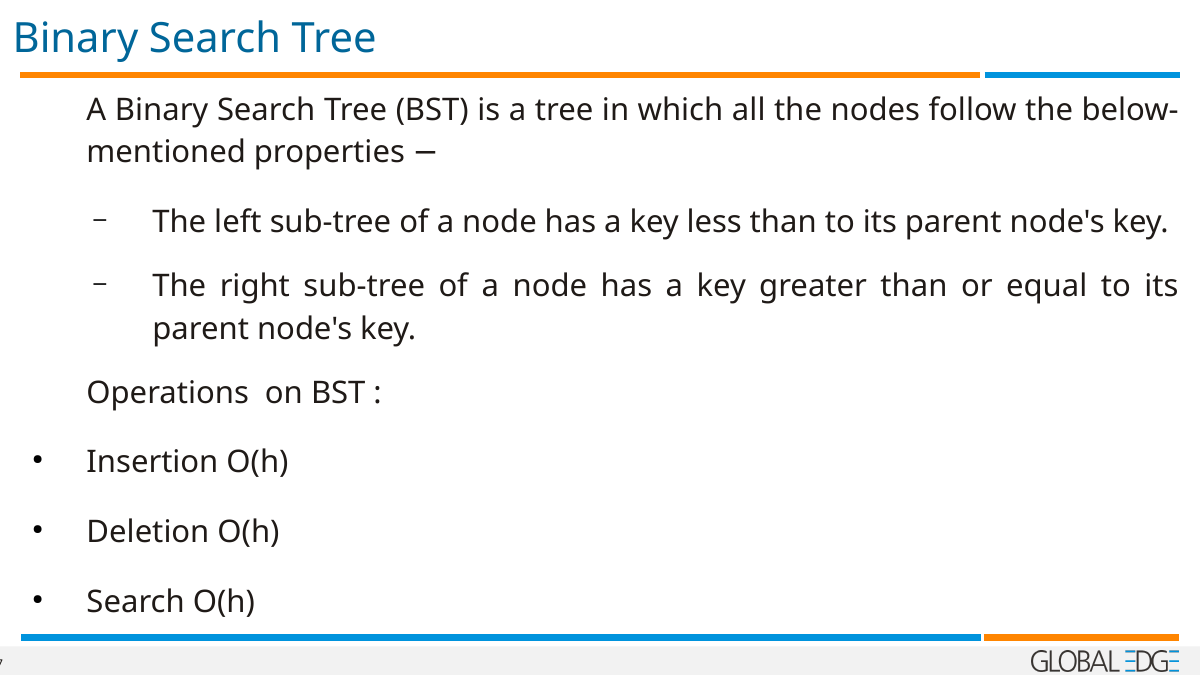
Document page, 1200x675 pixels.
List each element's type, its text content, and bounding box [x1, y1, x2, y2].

list A Binary Search Tree (BST) is a tree in which all the nodes follow the below-mentioned properties − The left sub-tree of a node has a key less than to its parent node's key. The right sub-tree of a node has a key greater than or equal to its parent node's key. Operations on BST : Insertion O(h) Deletion O(h) Search O(h) [20, 87, 1179, 628]
picture [1031, 650, 1179, 672]
title Binary Search Tree [12, 9, 1088, 63]
